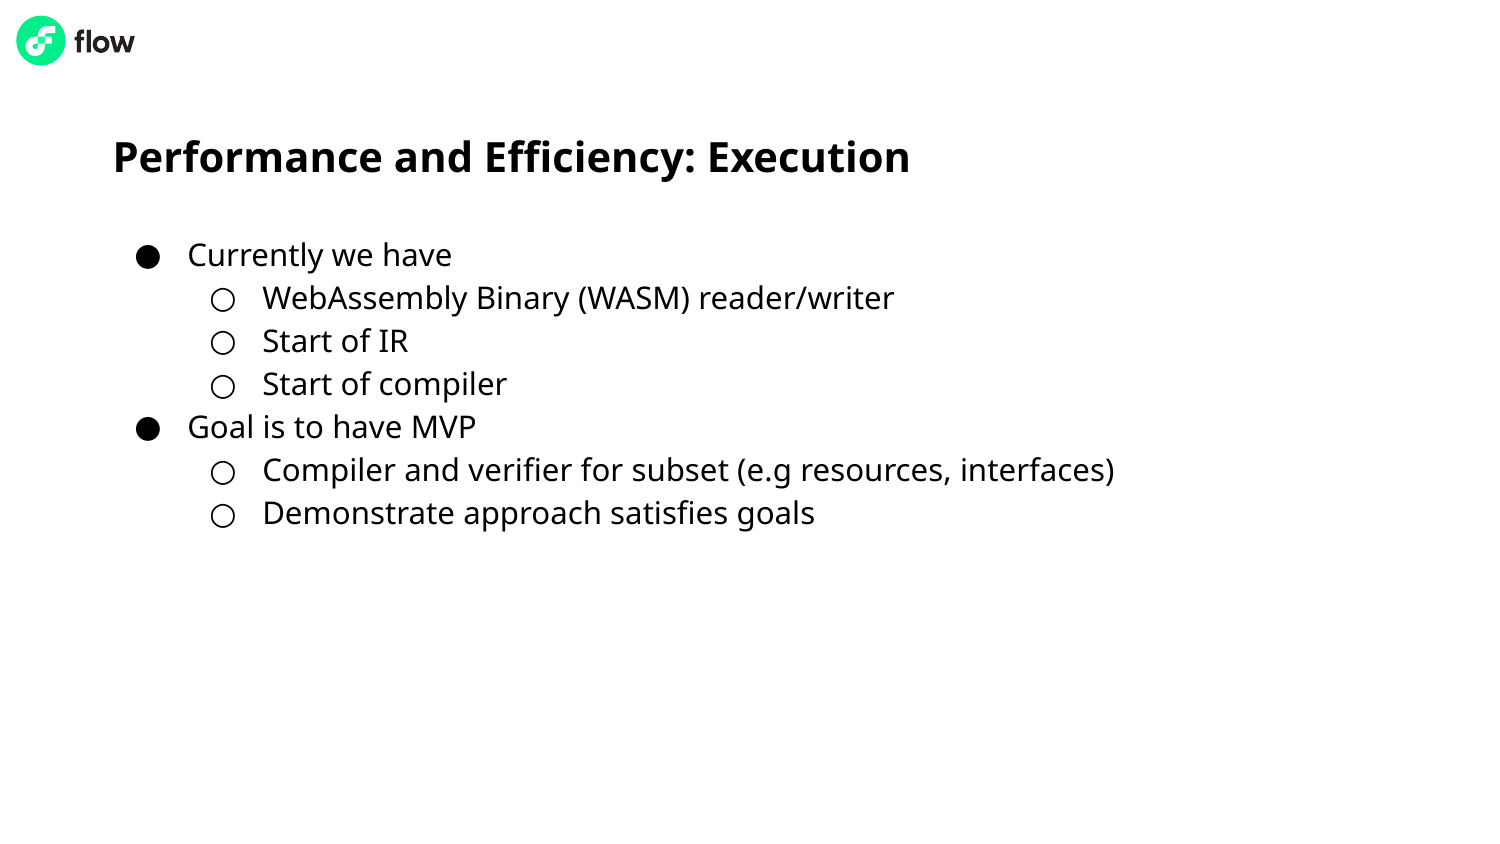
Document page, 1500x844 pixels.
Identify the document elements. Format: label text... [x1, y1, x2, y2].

text_box Performance and Efficiency: Execution [97, 115, 1156, 197]
picture [14, 14, 137, 67]
text_box Currently we have WebAssembly Binary (WASM) reader/writer Start of IR Start of compiler Goal is to have MVP Compiler and verifier for subset (e.g resources, interfaces) Demonstrate approach satisfies goals [97, 214, 1409, 777]
